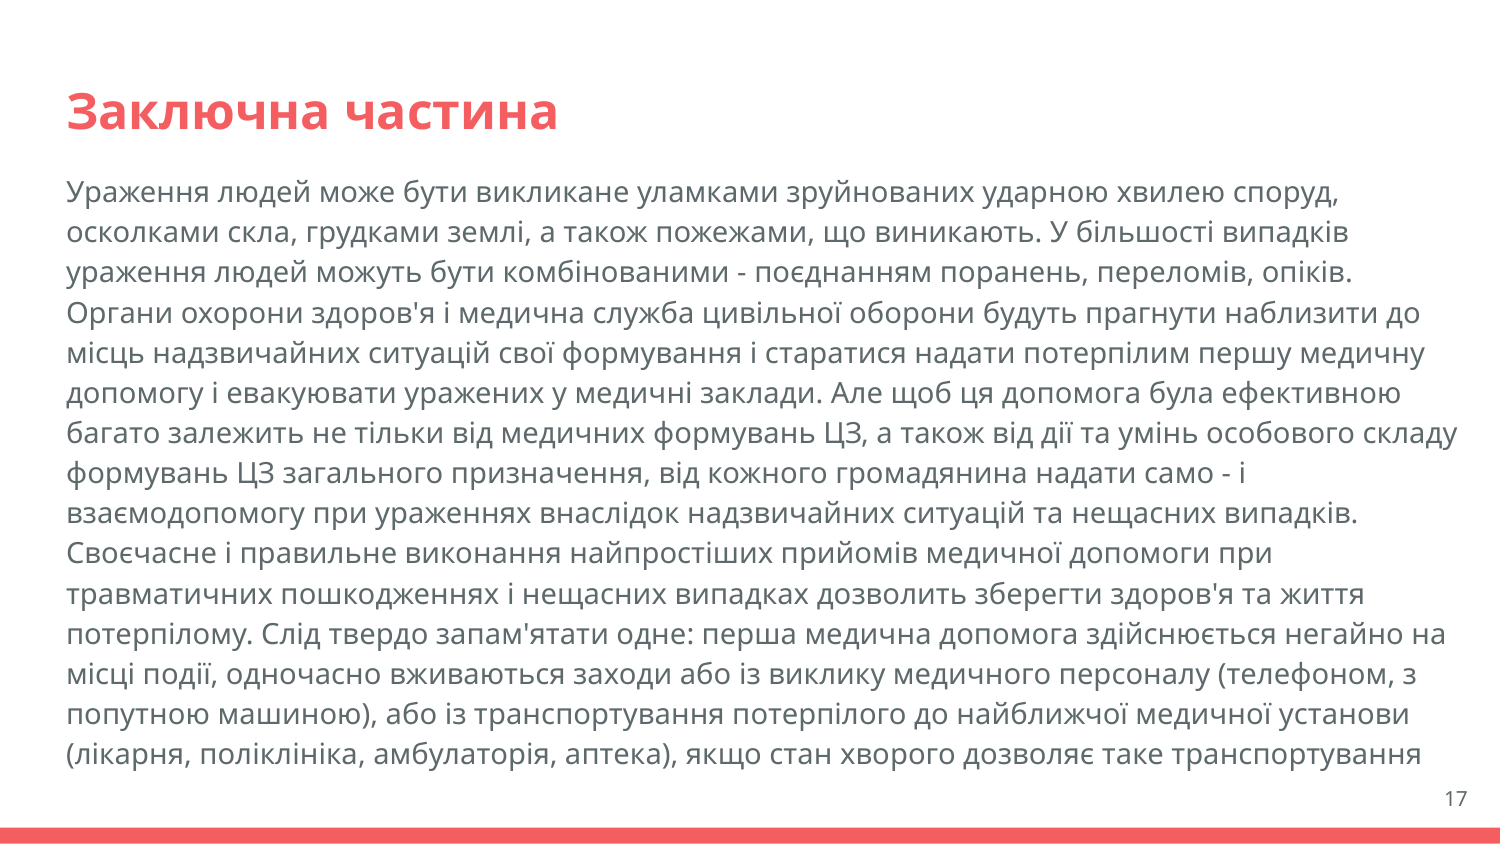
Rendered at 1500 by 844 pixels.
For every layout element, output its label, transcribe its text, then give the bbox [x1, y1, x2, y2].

slide_number <number> [1392, 767, 1483, 833]
title Заключна частина [51, 64, 1449, 153]
list Ураження людей може бути викликане уламками зруйнованих ударною хвилею споруд, осколками скла, грудками землі, а також пожежами, що виникають. У більшості випадків ураження людей можуть бути комбінованими - поєднанням поранень, переломів, опіків. Органи охорони здоров'я і медична служба цивільної оборони будуть прагнути наблизити до місць надзвичайних ситуацій свої формування і старатися надати потерпілим першу медичну допомогу і евакуювати уражених у медичні заклади. Але щоб ця допомога була ефективною багато залежить не тільки від медичних формувань ЦЗ, а також від дії та умінь особового складу формувань ЦЗ загального призначення, від кожного громадянина надати само - і взаємодопомогу при ураженнях внаслідок надзвичайних ситуацій та нещасних випадків. Своєчасне і правильне виконання найпростіших прийомів медичної допомоги при травматичних пошкодженнях і нещасних випадках дозволить зберегти здоров'я та життя потерпілому. Слід твердо запам'ятати одне: перша медична допомога здійснюється негайно на місці події, одночасно вживаються заходи або із виклику медичного персоналу (телефоном, з попутною машиною), або із транспортування потерпілого до найближчої медичної установи (лікарня, поліклініка, амбулаторія, аптека), якщо стан хворого дозволяє таке транспортування [51, 153, 1483, 768]
